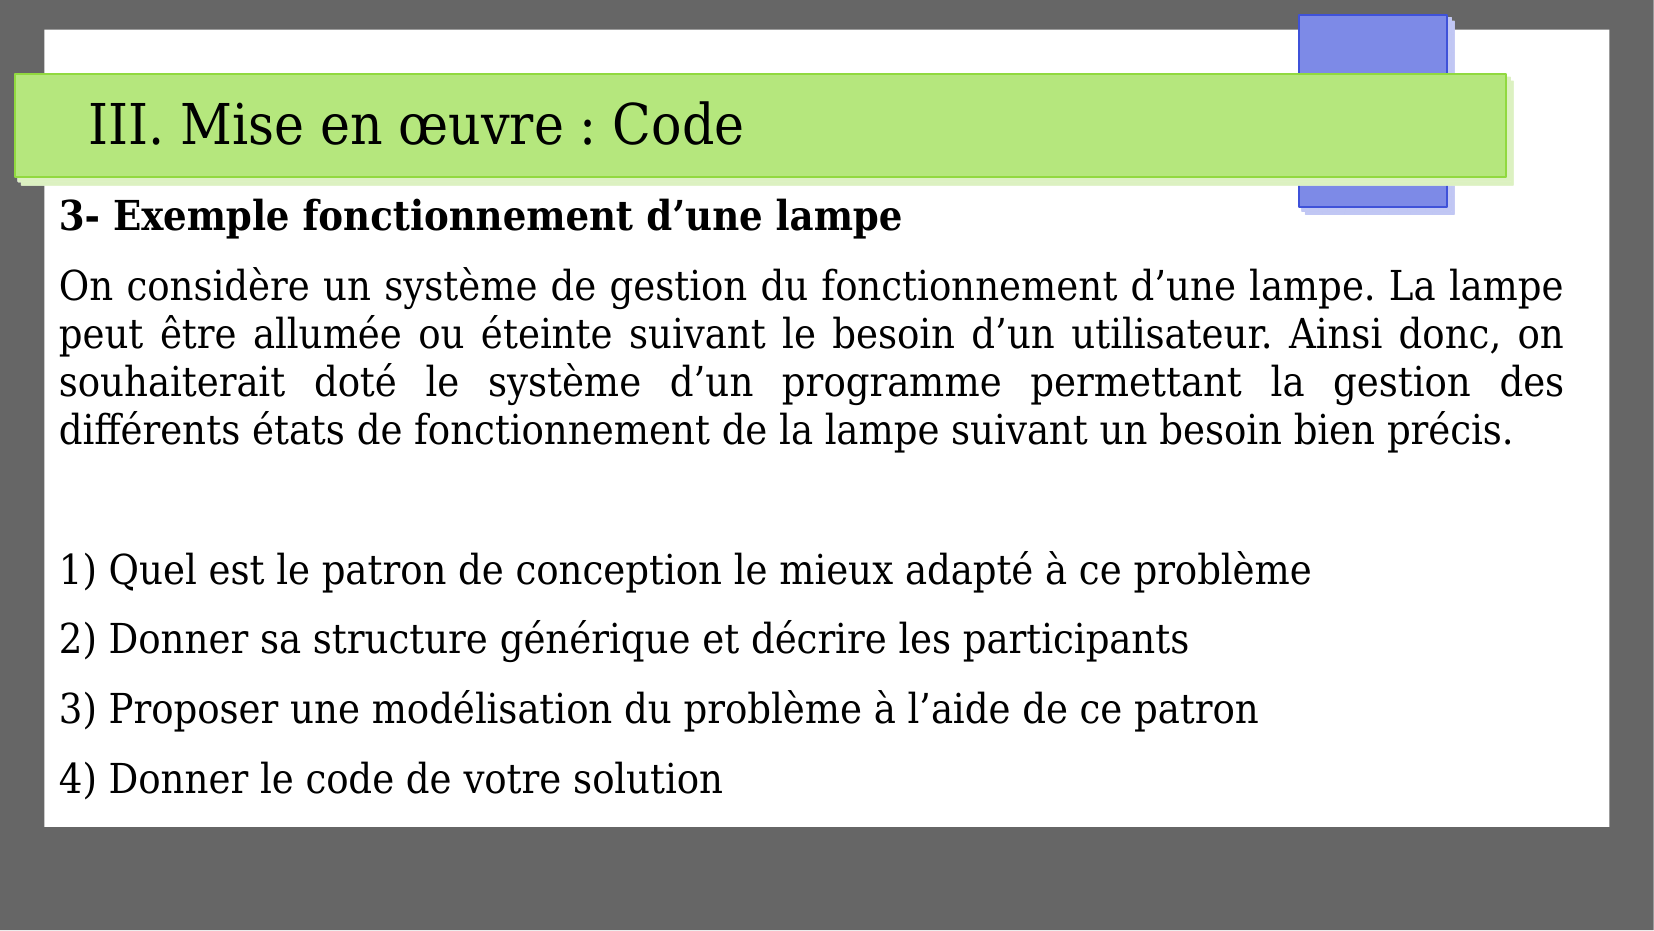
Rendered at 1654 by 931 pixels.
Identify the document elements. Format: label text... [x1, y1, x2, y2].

list 3- Exemple fonctionnement d’une lampe On considère un système de gestion du fonctionnement d’une lampe. La lampe peut être allumée ou éteinte suivant le besoin d’un utilisateur. Ainsi donc, on souhaiterait doté le système d’un programme permettant la gestion des différents états de fonctionnement de la lampe suivant un besoin bien précis. 1) Quel est le patron de conception le mieux adapté à ce problème 2) Donner sa structure générique et décrire les participants 3) Proposer une modélisation du problème à l’aide de ce patron 4) Donner le code de votre solution [59, 191, 1565, 827]
title III. Mise en œuvre : Code [88, 73, 1506, 178]
